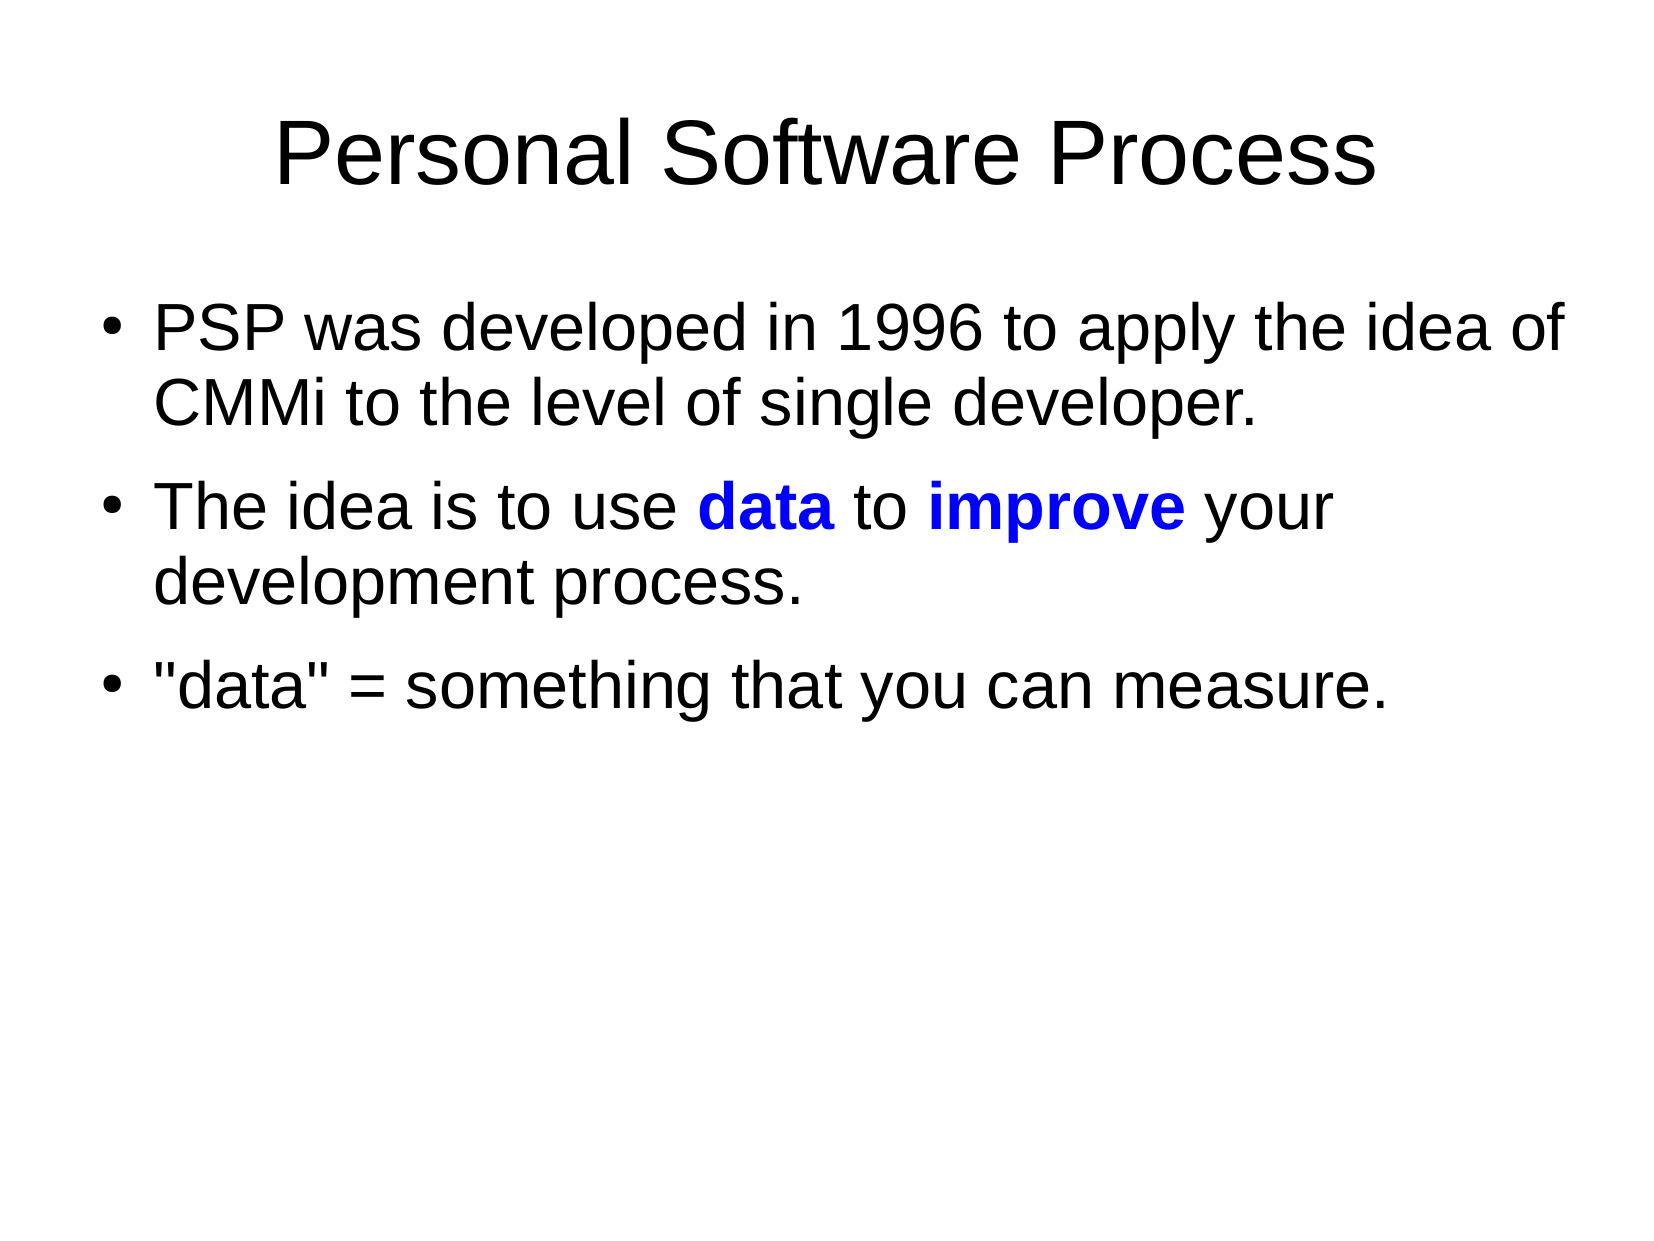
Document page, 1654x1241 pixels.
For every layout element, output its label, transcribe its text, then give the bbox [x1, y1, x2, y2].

list PSP was developed in 1996 to apply the idea of CMMi to the level of single developer. The idea is to use data to improve your development process. "data" = something that you can measure. [82, 290, 1571, 1096]
title Personal Software Process [82, 49, 1571, 257]
